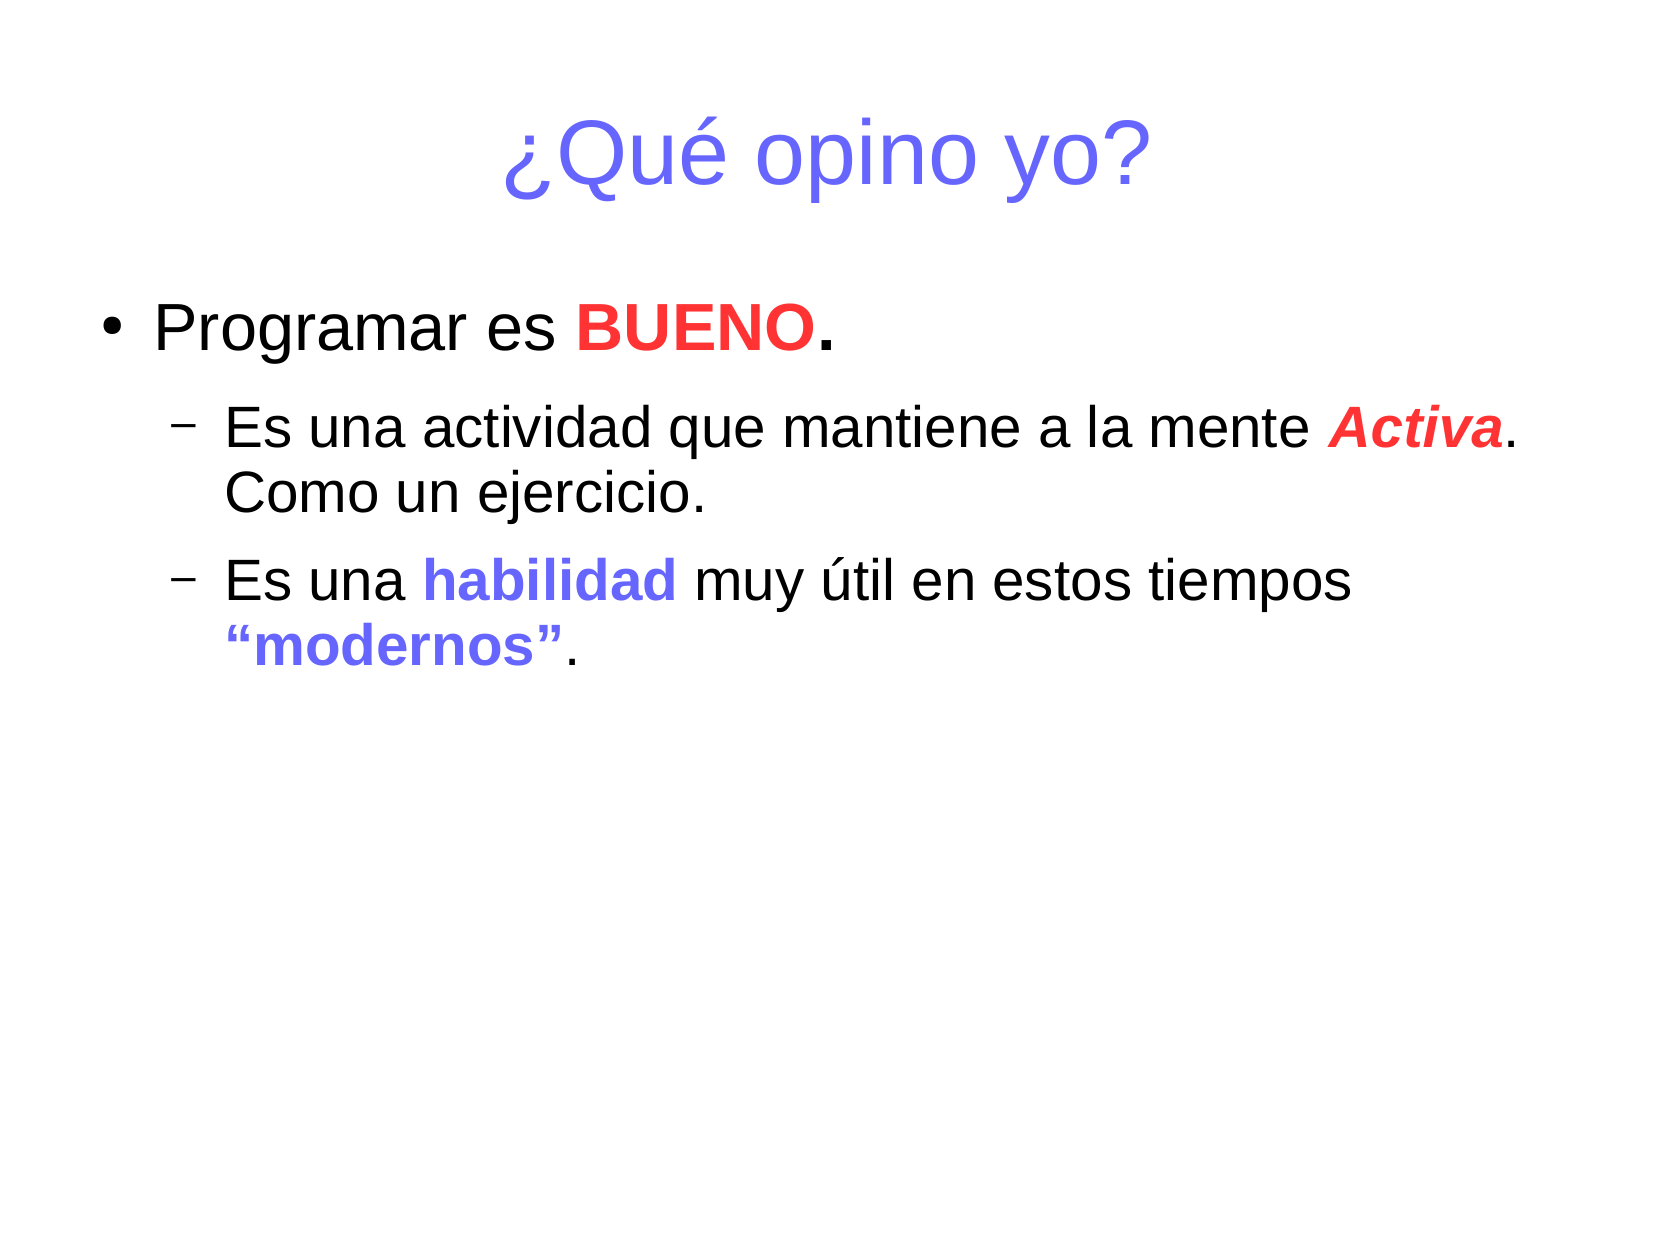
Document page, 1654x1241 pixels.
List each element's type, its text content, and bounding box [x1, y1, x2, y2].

title ¿Qué opino yo? [82, 49, 1571, 257]
list Programar es BUENO. Es una actividad que mantiene a la mente Activa. Como un ejercicio. Es una habilidad muy útil en estos tiempos “modernos”. [82, 290, 1571, 1010]
